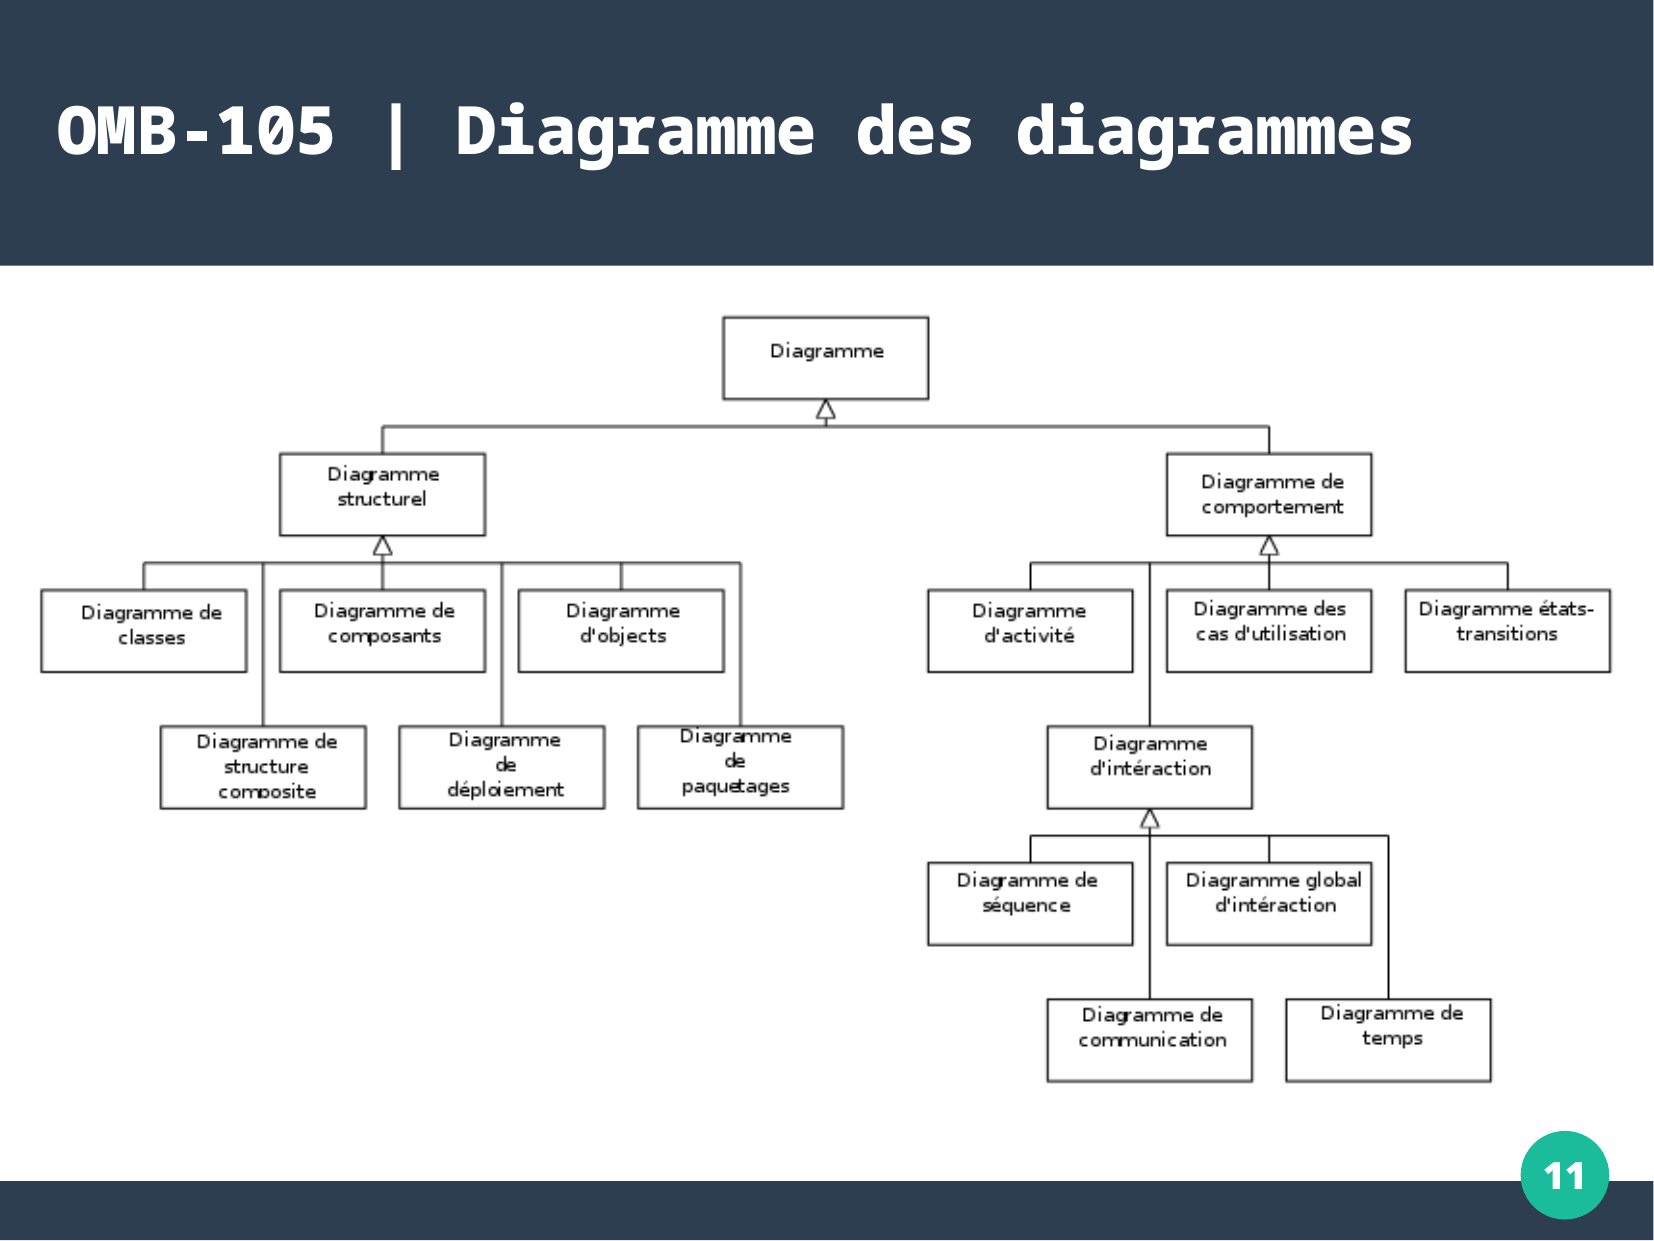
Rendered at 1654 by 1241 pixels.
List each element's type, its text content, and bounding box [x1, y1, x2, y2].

title OMB-105 | Diagramme des diagrammes [57, 49, 1593, 207]
picture [8, 277, 1644, 1096]
